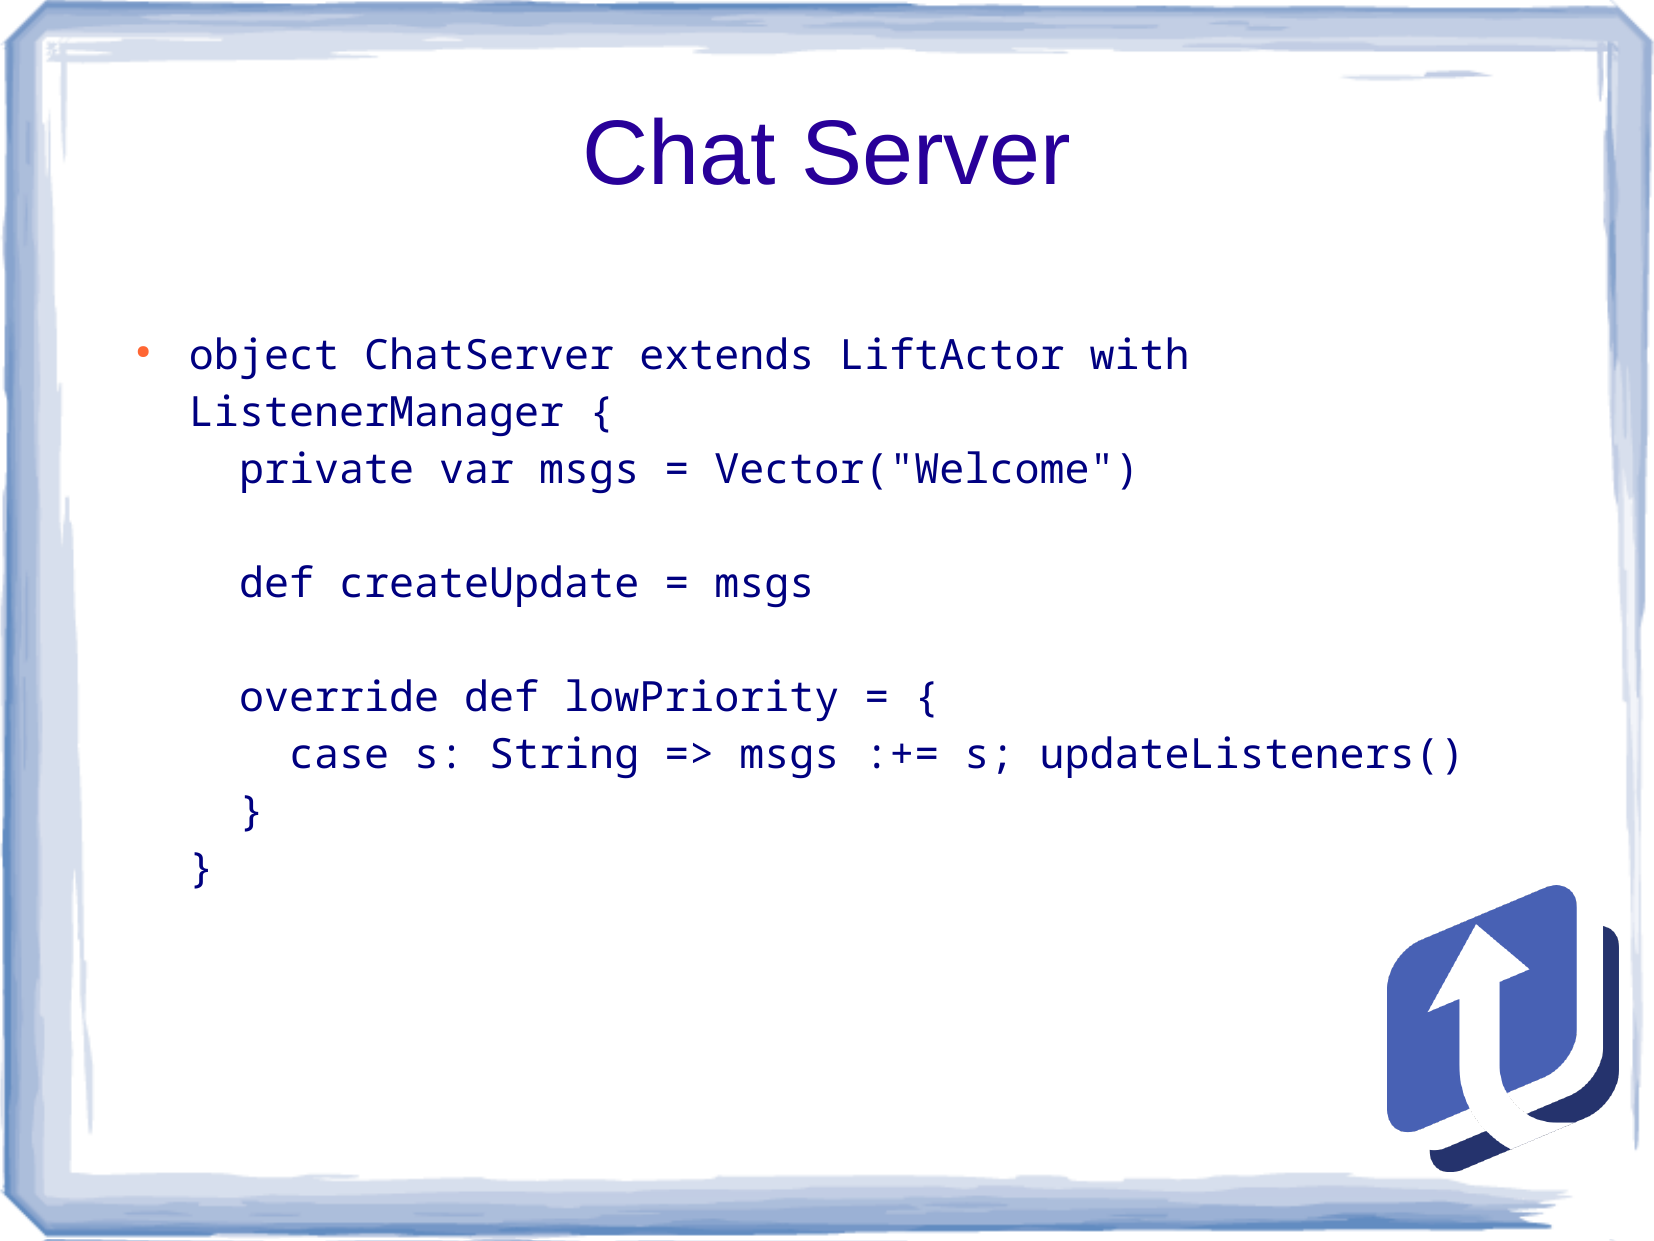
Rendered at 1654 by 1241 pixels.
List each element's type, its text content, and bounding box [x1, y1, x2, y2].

list object ChatServer extends LiftActor with ListenerManager { private var msgs = Vector("Welcome") def createUpdate = msgs override def lowPriority = { case s: String => msgs :+= s; updateListeners() } } [118, 324, 1571, 1129]
picture [0, 0, 1654, 1241]
title Chat Server [82, 56, 1571, 250]
